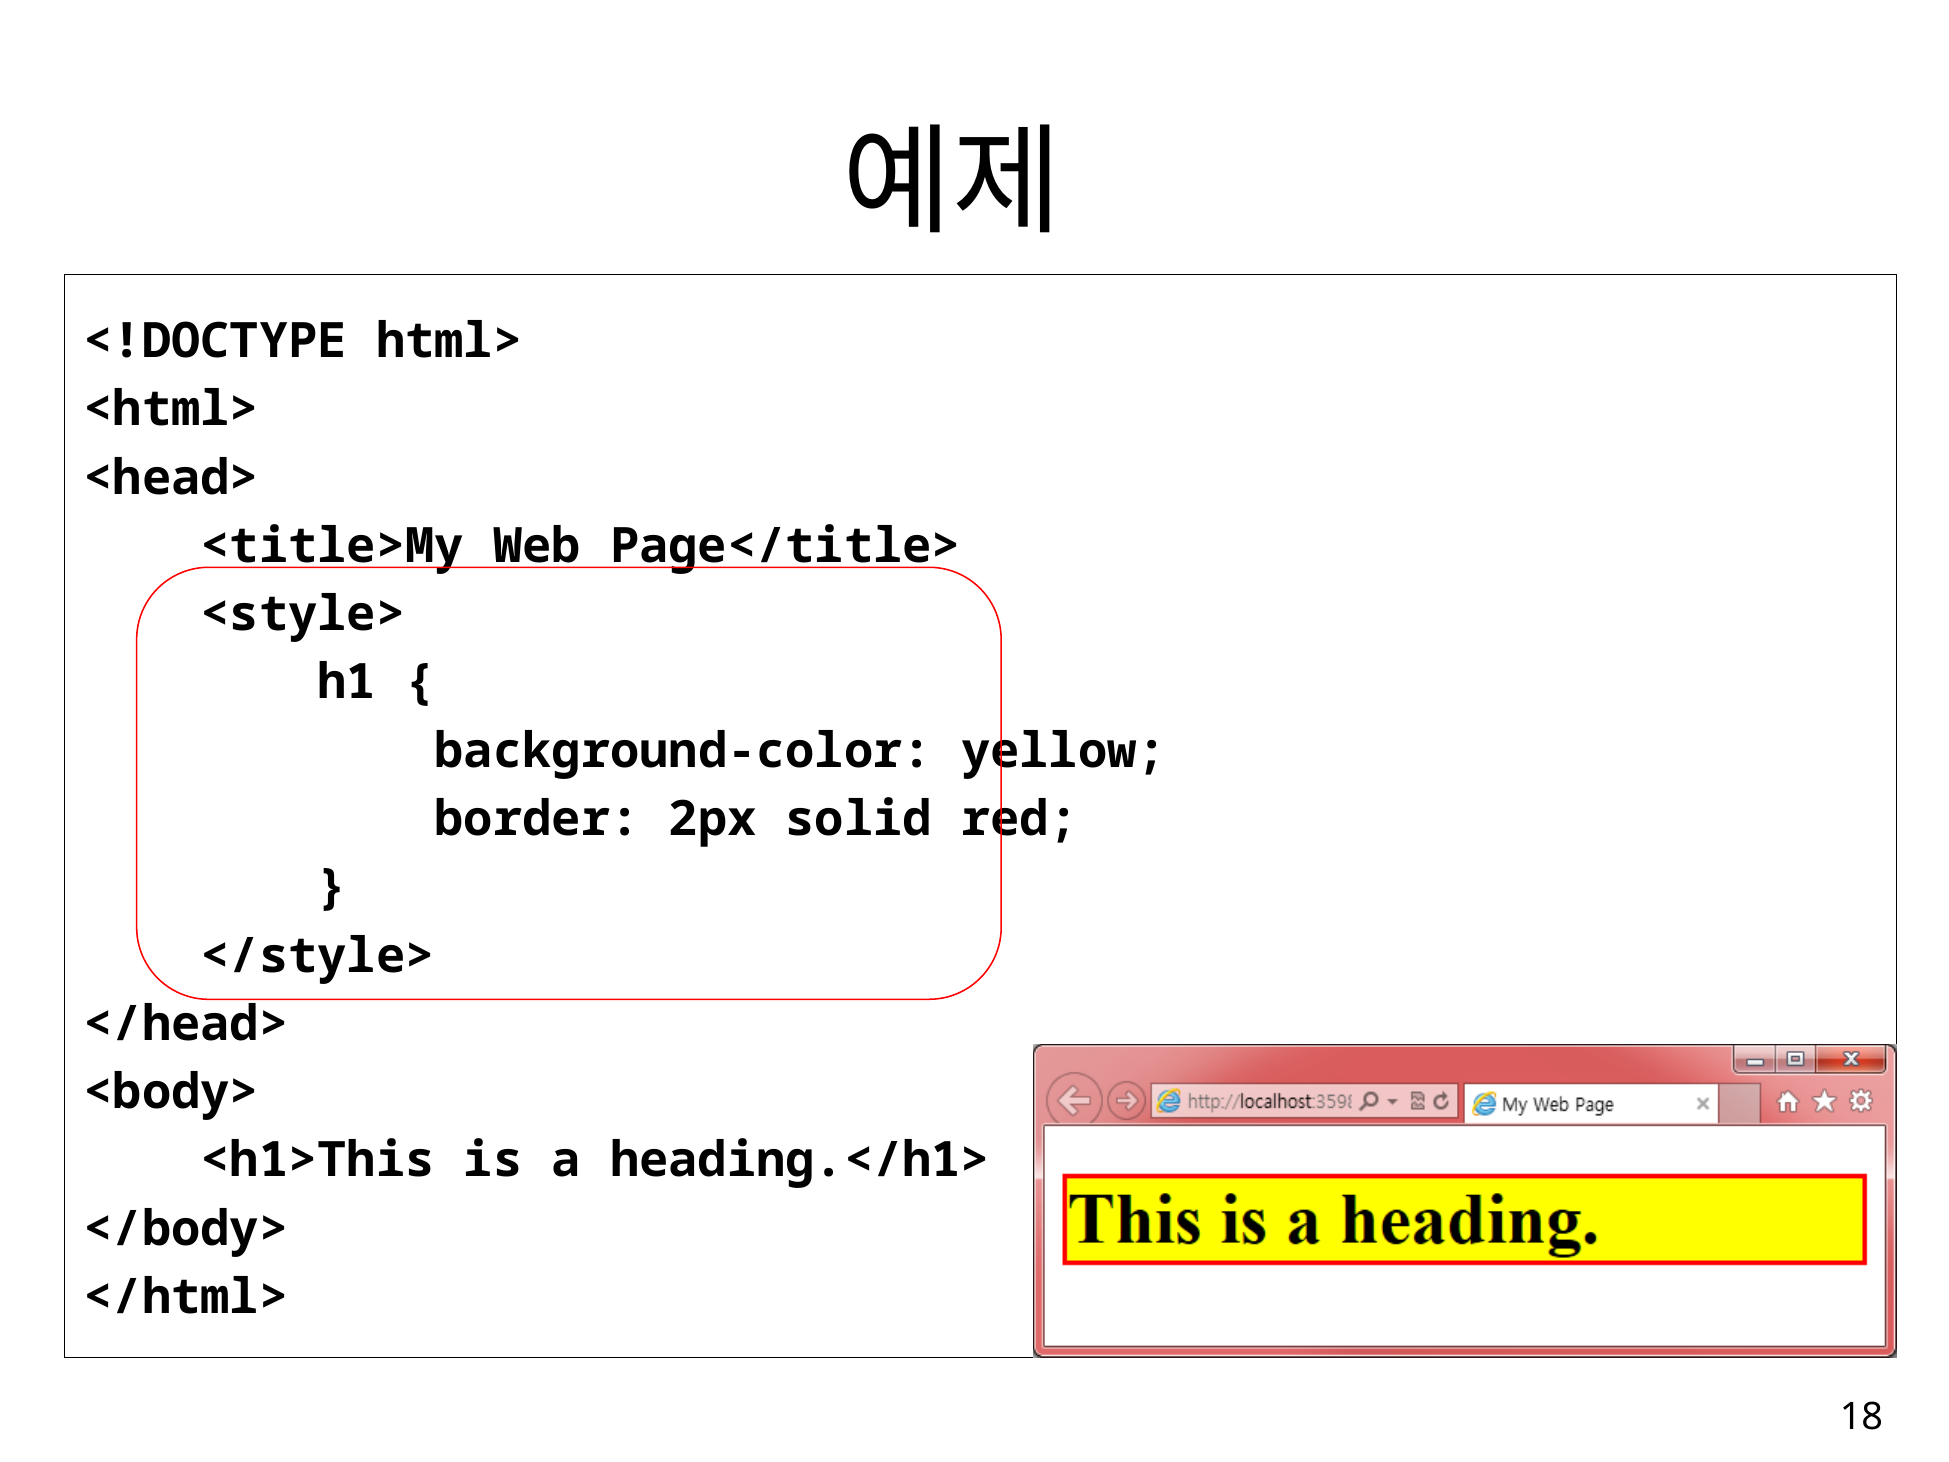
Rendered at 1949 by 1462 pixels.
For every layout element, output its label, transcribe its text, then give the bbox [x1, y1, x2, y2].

text_box <!DOCTYPE html> <html> <head> <title>My Web Page</title> <style> h1 { background-color: yellow; border: 2px solid red; } </style> </head> <body> <h1>This is a heading.</h1> </body> </html> [64, 274, 1897, 1358]
picture [1033, 1044, 1897, 1358]
title 예제 [156, 92, 1749, 255]
slide_number 20 [1496, 1372, 1899, 1462]
